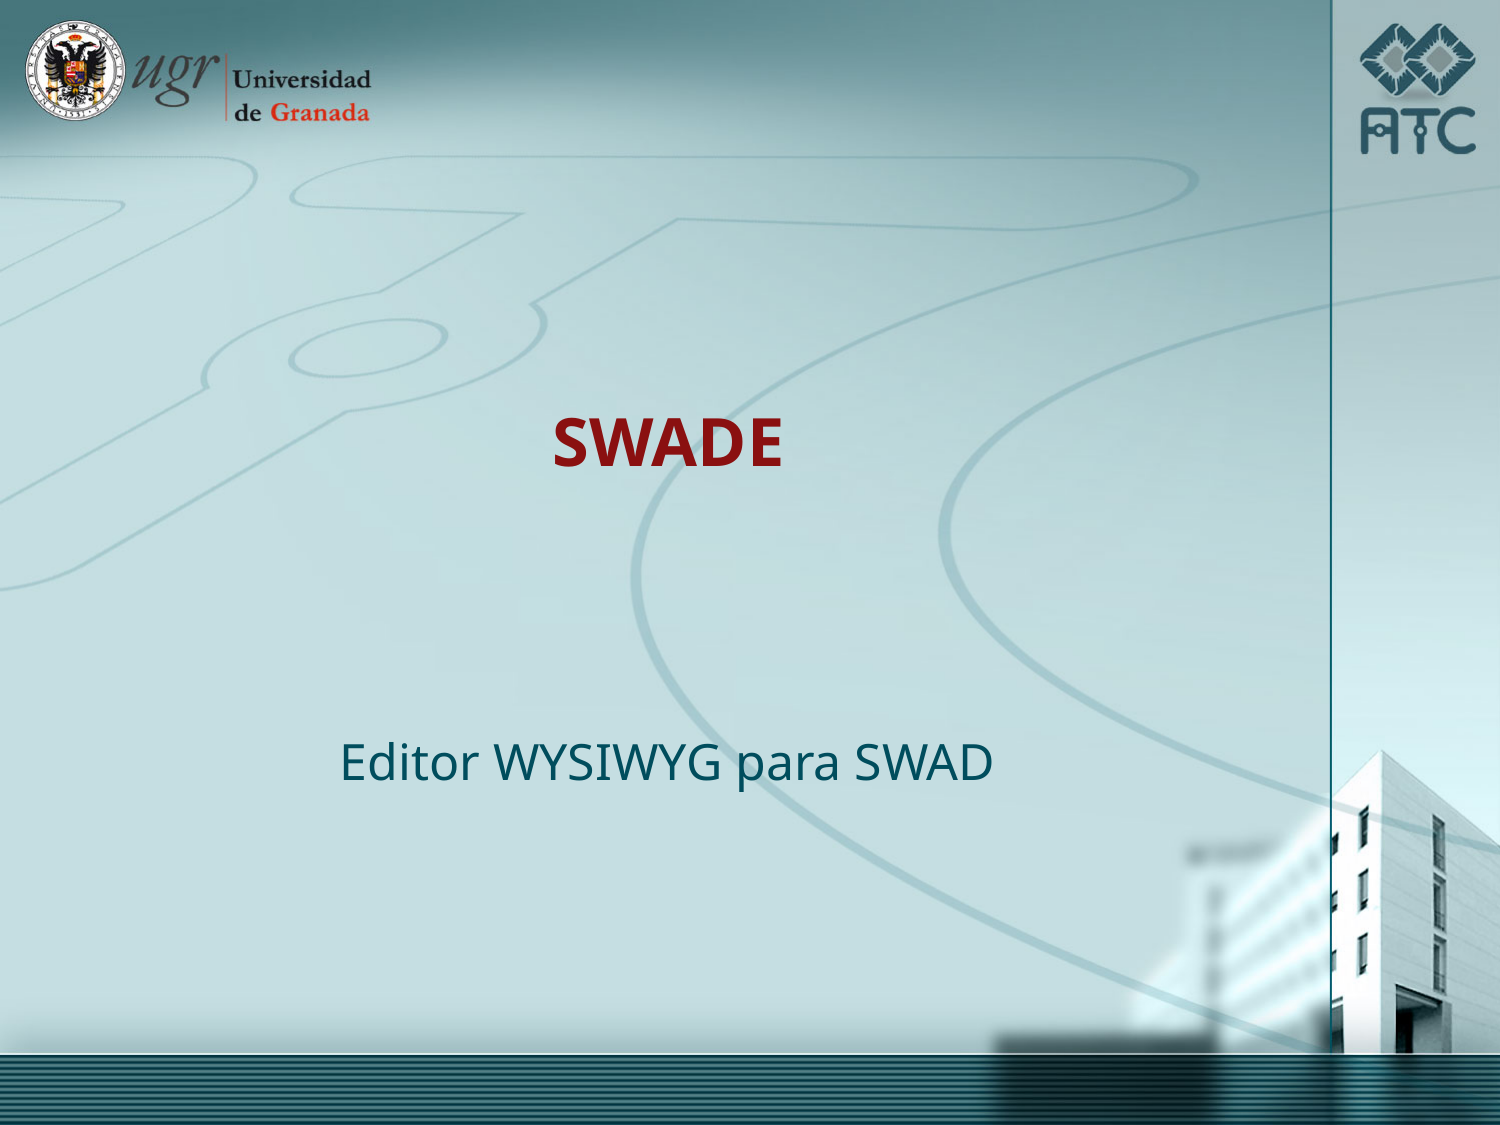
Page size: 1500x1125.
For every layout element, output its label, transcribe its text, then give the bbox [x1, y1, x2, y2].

picture [0, 0, 1500, 1125]
title SWADE [97, 249, 1241, 631]
subtitle Editor WYSIWYG para SWAD [97, 626, 1239, 896]
